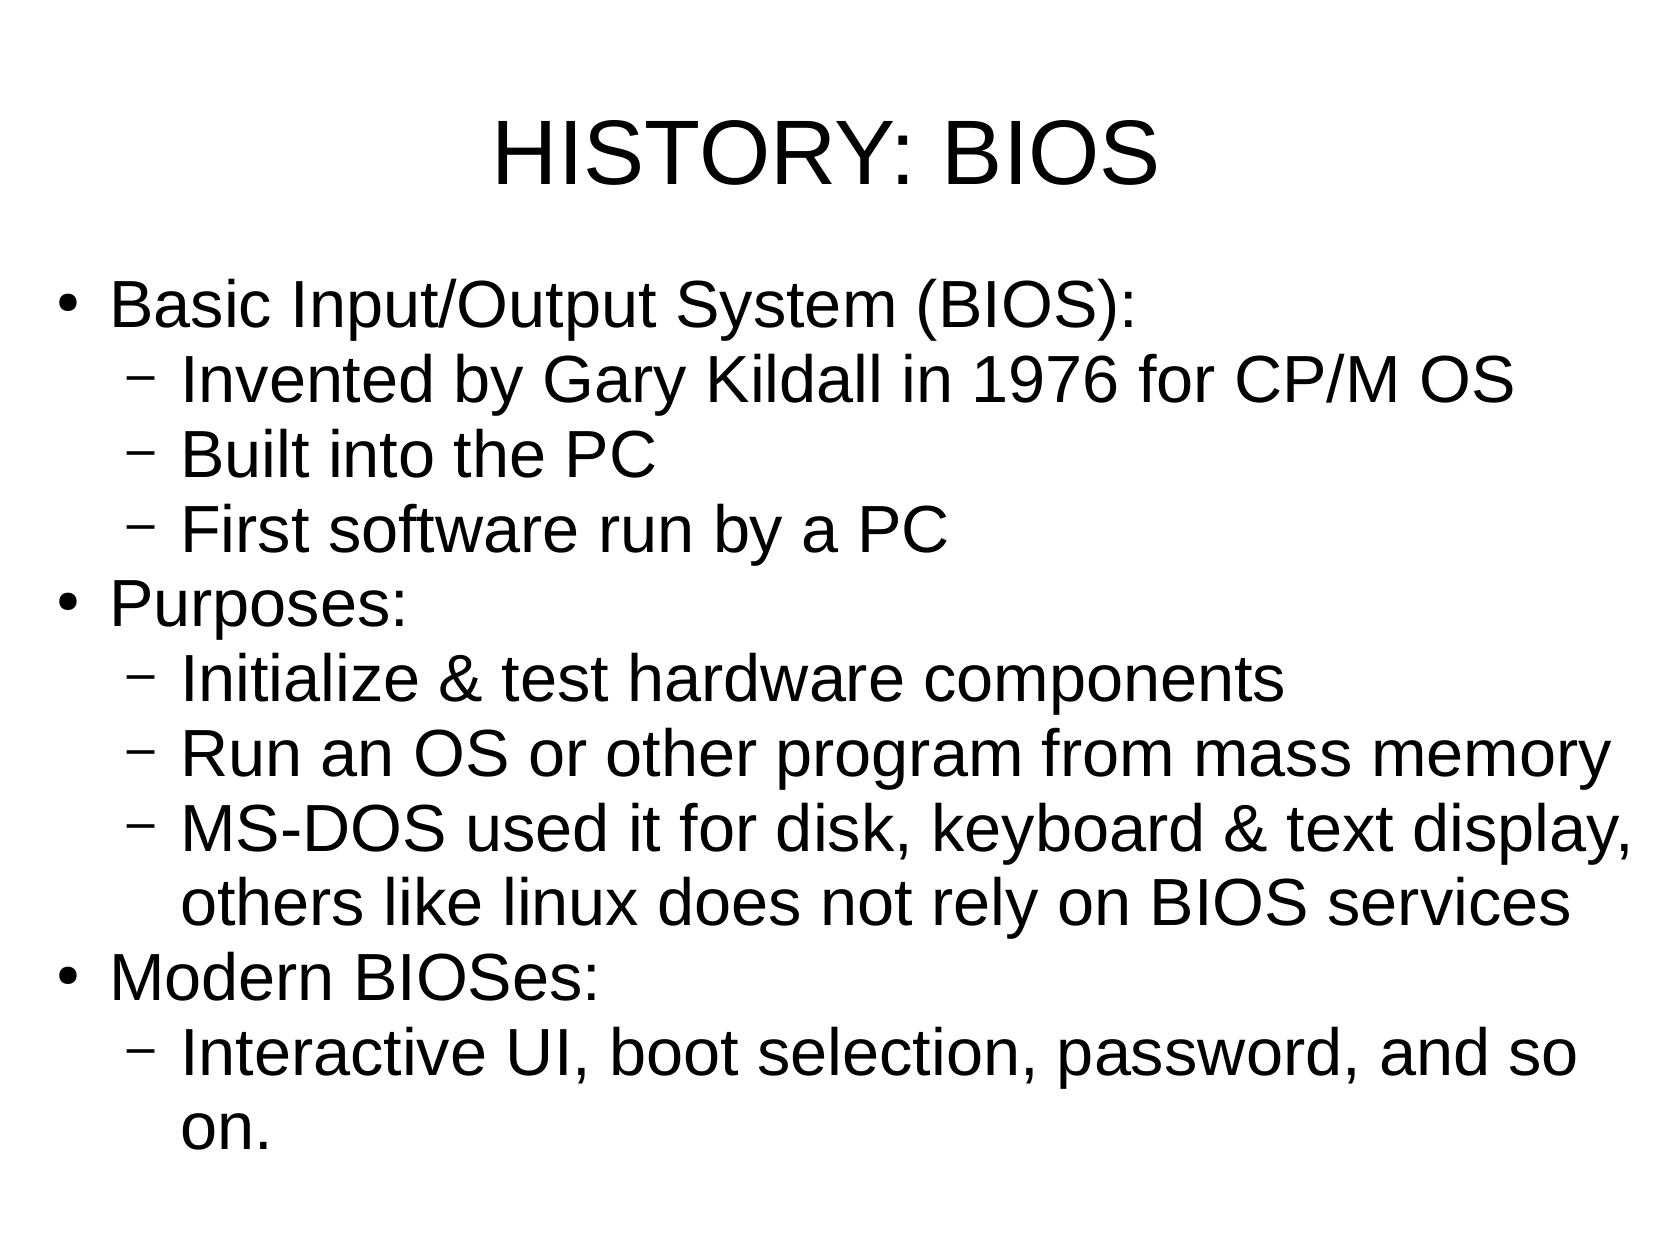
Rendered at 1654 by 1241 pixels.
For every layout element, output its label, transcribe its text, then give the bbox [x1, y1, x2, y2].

title HISTORY: BIOS [82, 49, 1571, 257]
text_box Basic Input/Output System (BIOS): Invented by Gary Kildall in 1976 for CP/M OS Built into the PC First software run by a PC Purposes: Initialize & test hardware components Run an OS or other program from mass memory MS-DOS used it for disk, keyboard & text display, others like linux does not rely on BIOS services Modern BIOSes: Interactive UI, boot selection, password, and so on. [23, 259, 1654, 1193]
